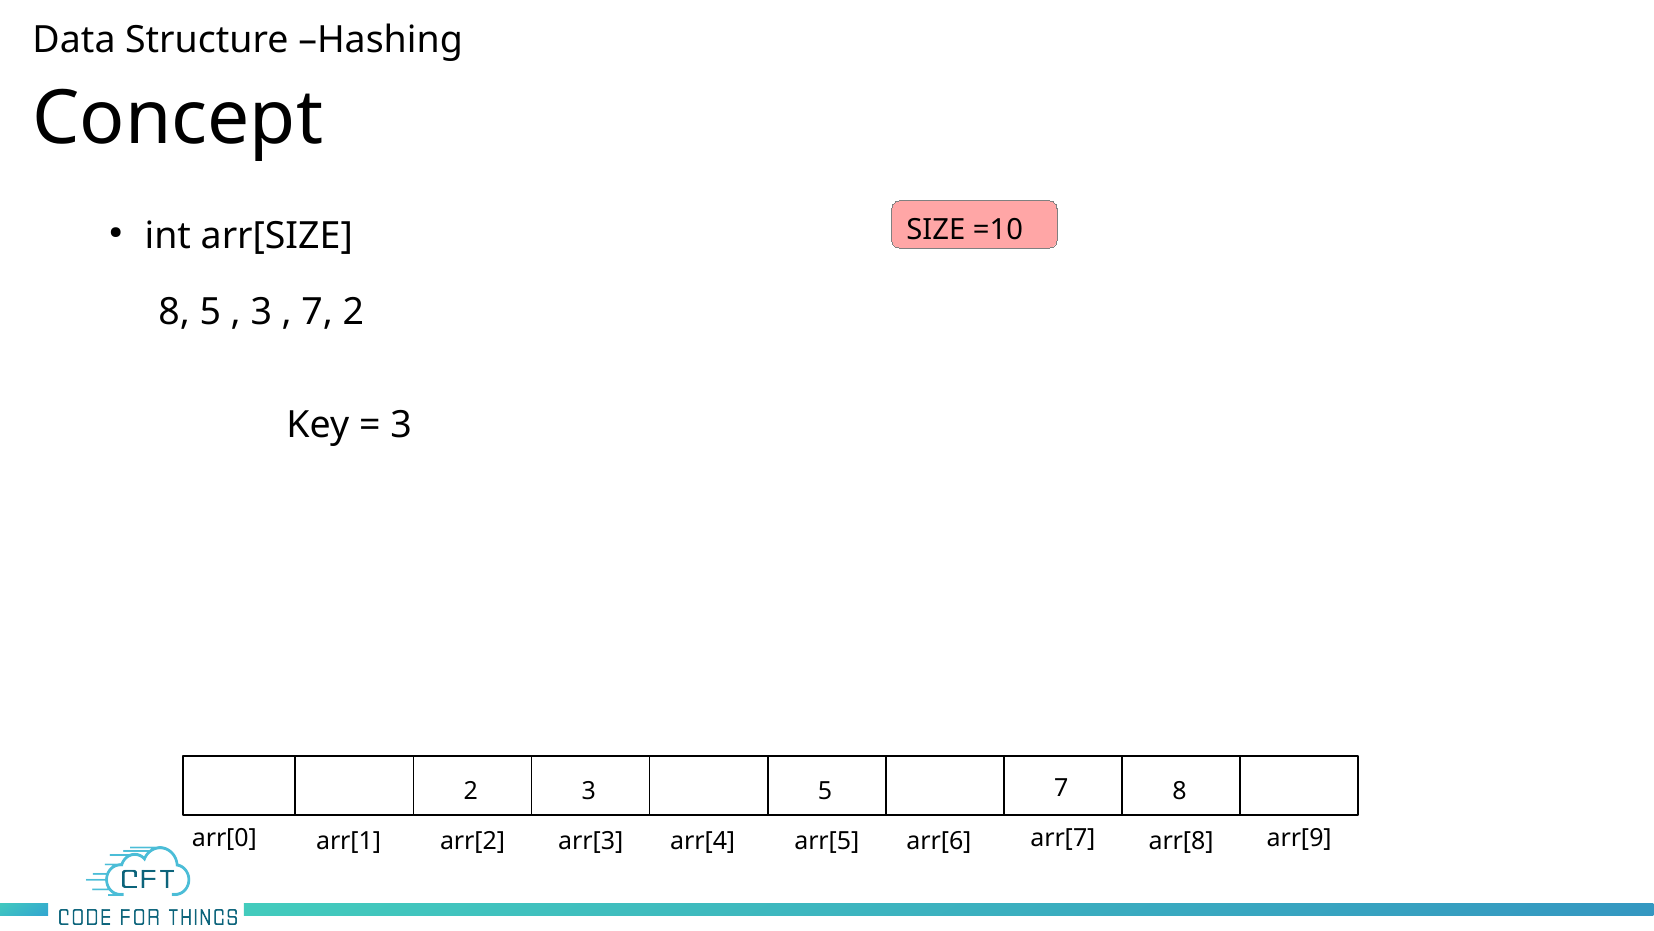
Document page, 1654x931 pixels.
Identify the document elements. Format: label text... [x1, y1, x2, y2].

text_box SIZE =10 [891, 200, 1058, 250]
text_box arr[8] [1133, 814, 1235, 860]
text_box 8 [1157, 764, 1205, 810]
text_box int arr[SIZE] [94, 200, 461, 266]
text_box arr[4] [655, 814, 756, 860]
text_box arr[9] [1251, 812, 1353, 857]
text_box Key = 3 [236, 389, 502, 449]
text_box 5 [803, 764, 851, 810]
title Data Structure –Hashing Concept [32, 12, 1184, 166]
text_box 3 [566, 764, 613, 810]
text_box arr[1] [301, 814, 402, 860]
text_box arr[0] [177, 812, 278, 857]
text_box arr[7] [1015, 812, 1117, 857]
text_box [183, 755, 1359, 815]
text_box 2 [448, 764, 495, 810]
text_box arr[2] [425, 814, 526, 860]
text_box arr[6] [891, 814, 993, 860]
text_box arr[5] [779, 814, 880, 860]
text_box 8, 5 , 3 , 7, 2 [88, 277, 520, 336]
picture [59, 846, 237, 925]
text_box 7 [1039, 762, 1087, 807]
text_box arr[3] [543, 814, 644, 860]
